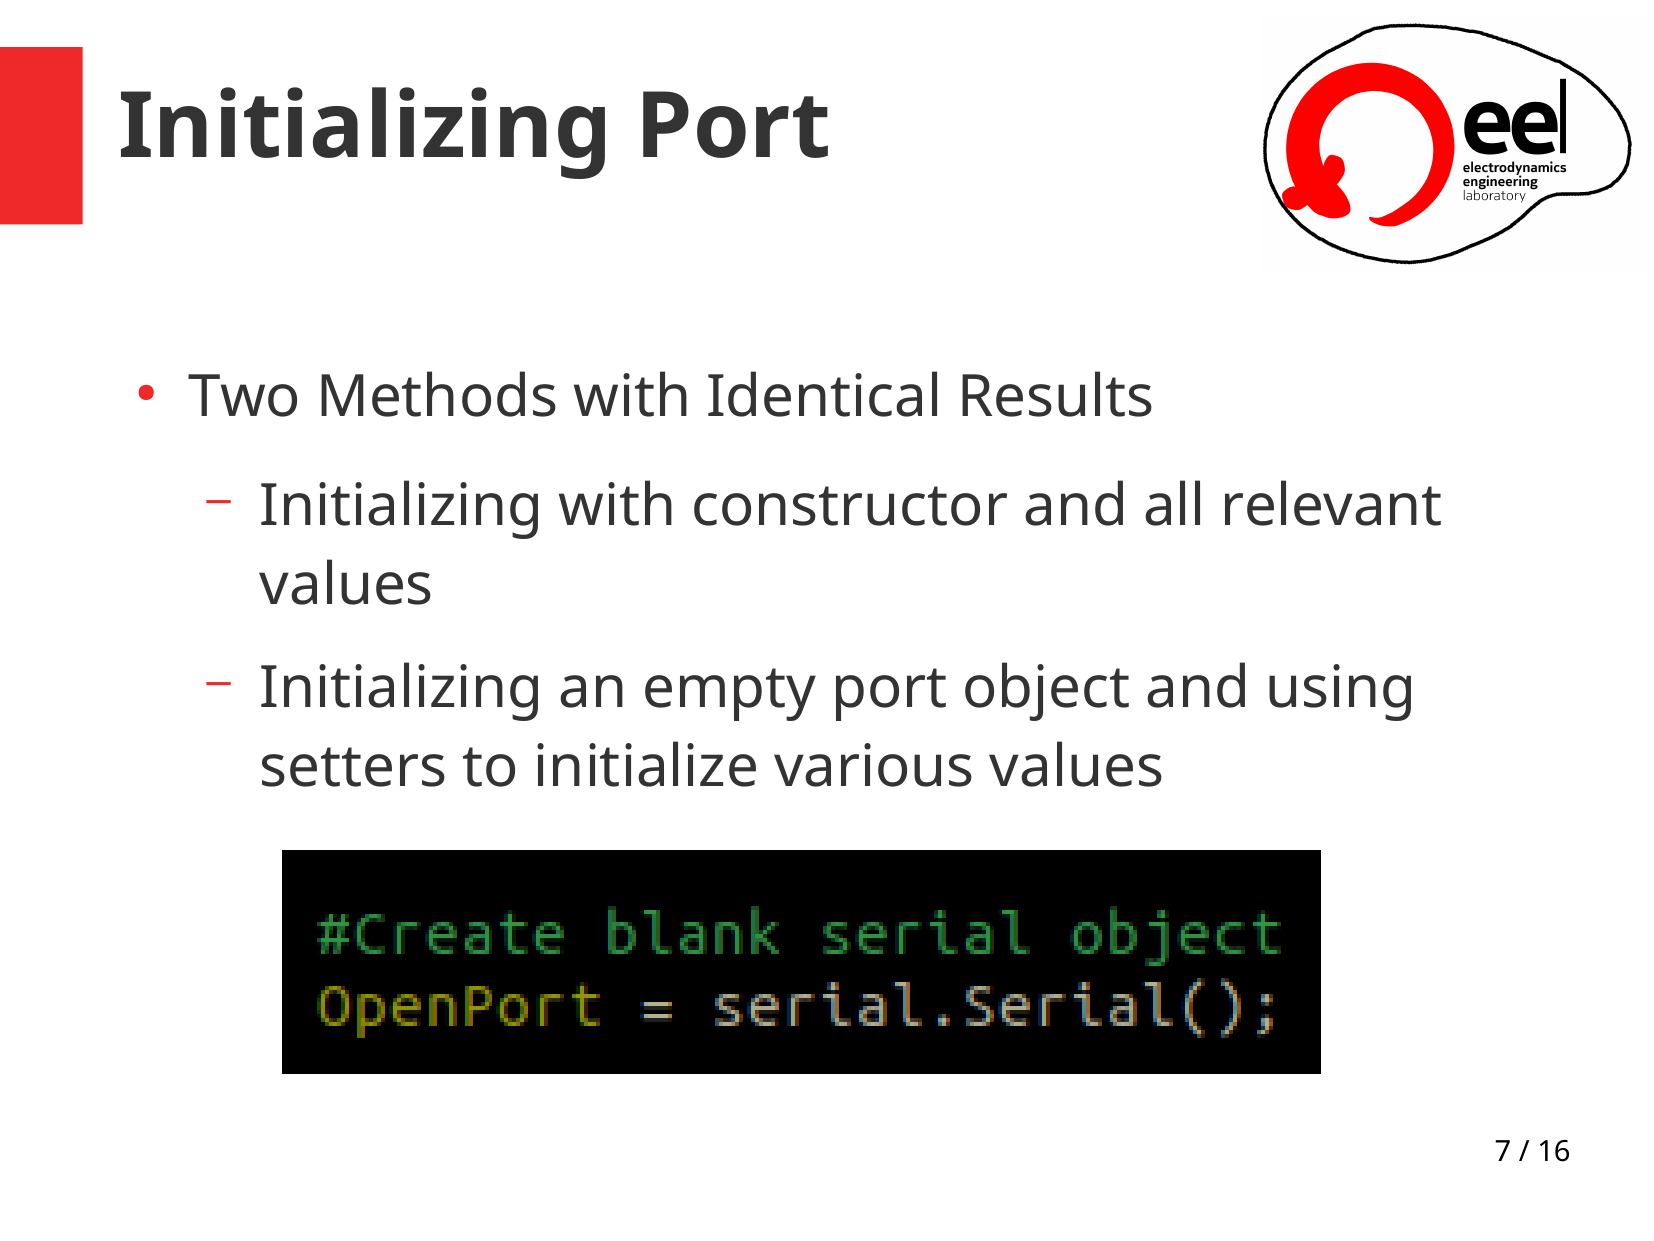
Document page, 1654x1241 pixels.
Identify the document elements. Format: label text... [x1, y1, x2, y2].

title Initializing Port [118, 49, 1260, 257]
picture [1260, 15, 1648, 274]
picture [282, 850, 1321, 1074]
list Two Methods with Identical Results Initializing with constructor and all relevant values Initializing an empty port object and using setters to initialize various values [118, 354, 1536, 1074]
